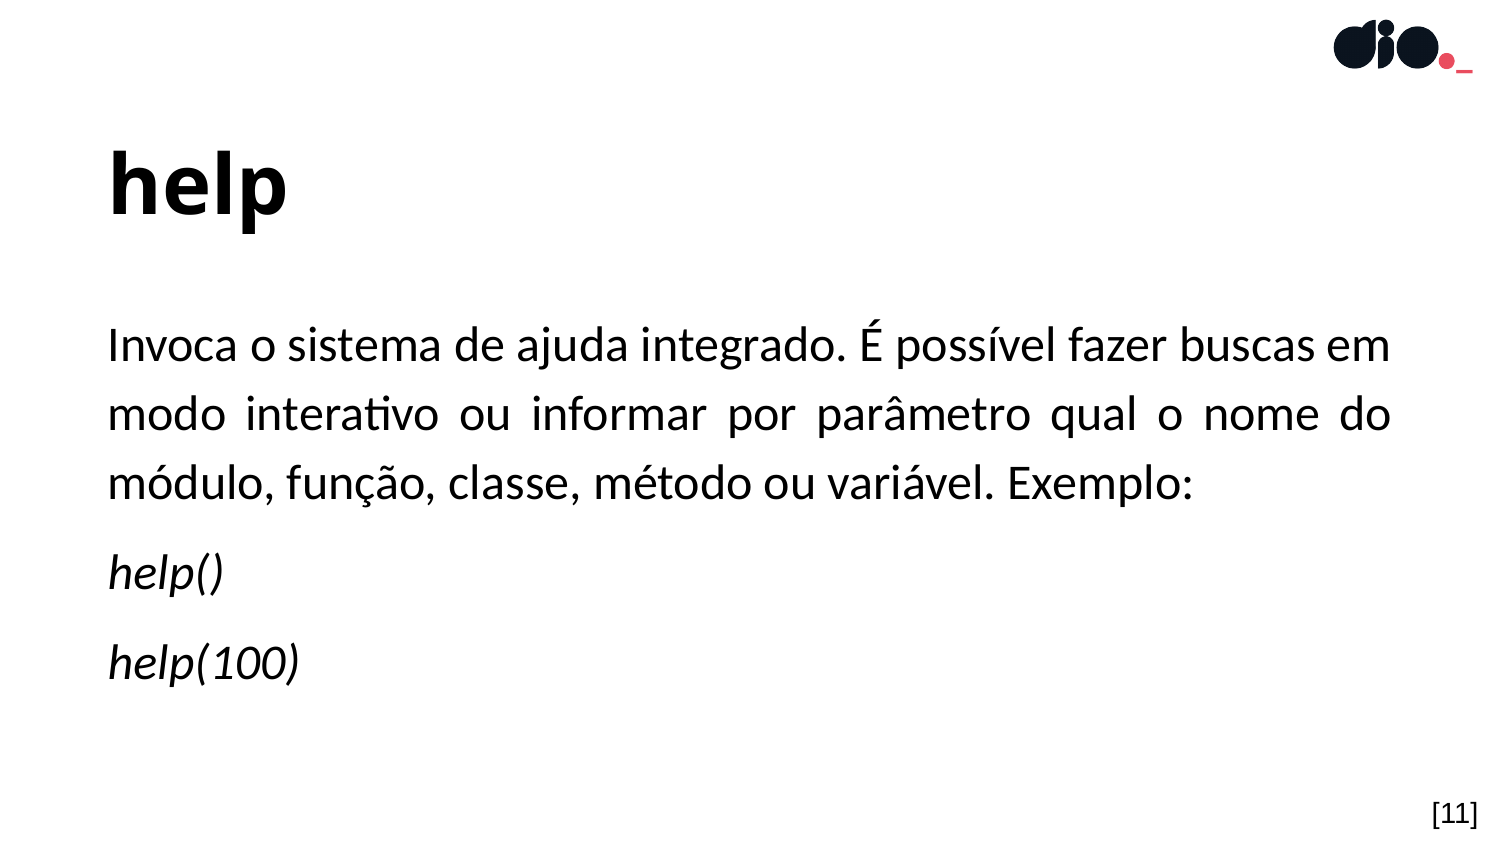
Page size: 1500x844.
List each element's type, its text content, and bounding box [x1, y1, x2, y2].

slide_number [<número>] [1403, 779, 1494, 844]
picture [1333, 19, 1473, 74]
text_box help [92, 104, 1408, 243]
text_box Invoca o sistema de ajuda integrado. É possível fazer buscas em modo interativo ou informar por parâmetro qual o nome do módulo, função, classe, método ou variável. Exemplo: help() help(100) [92, 243, 1408, 749]
